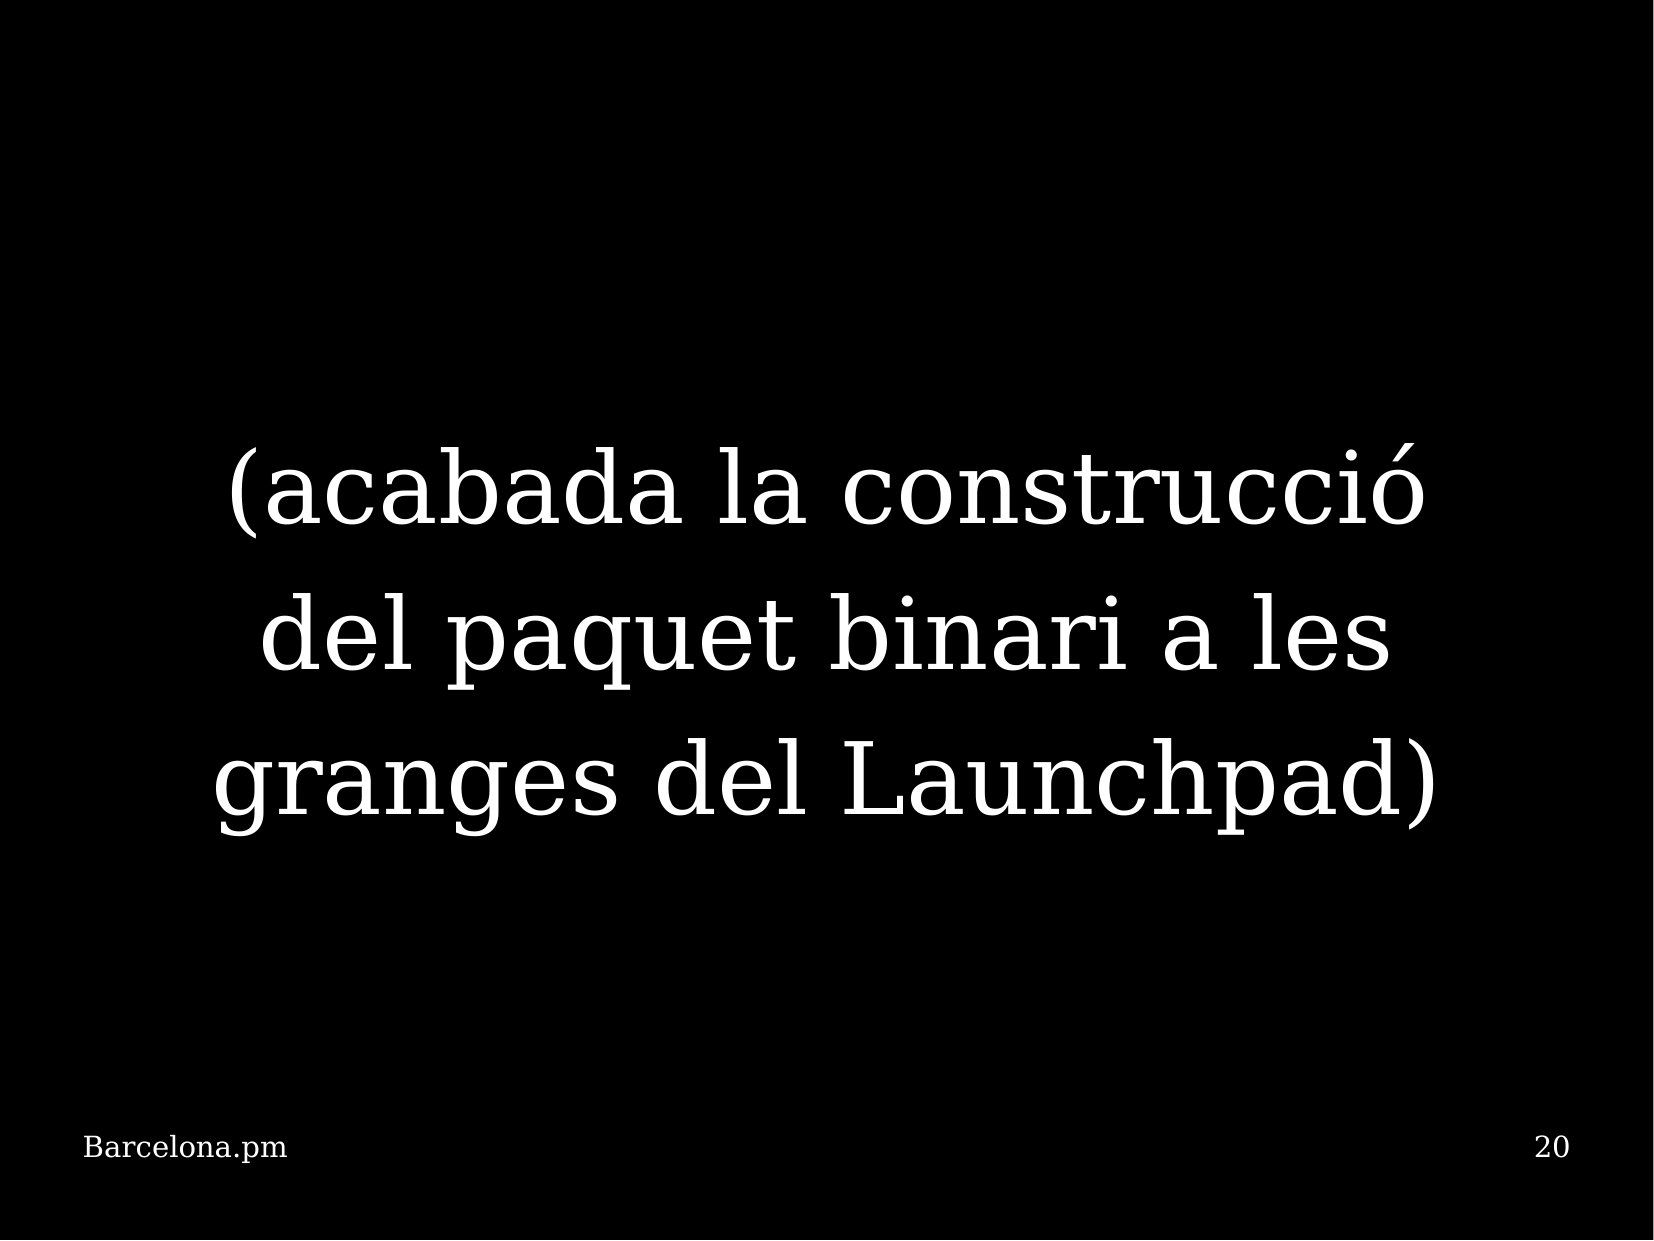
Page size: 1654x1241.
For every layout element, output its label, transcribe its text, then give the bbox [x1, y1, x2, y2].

title (acabada la construcció del paquet binari a les granges del Launchpad) [59, 416, 1595, 824]
